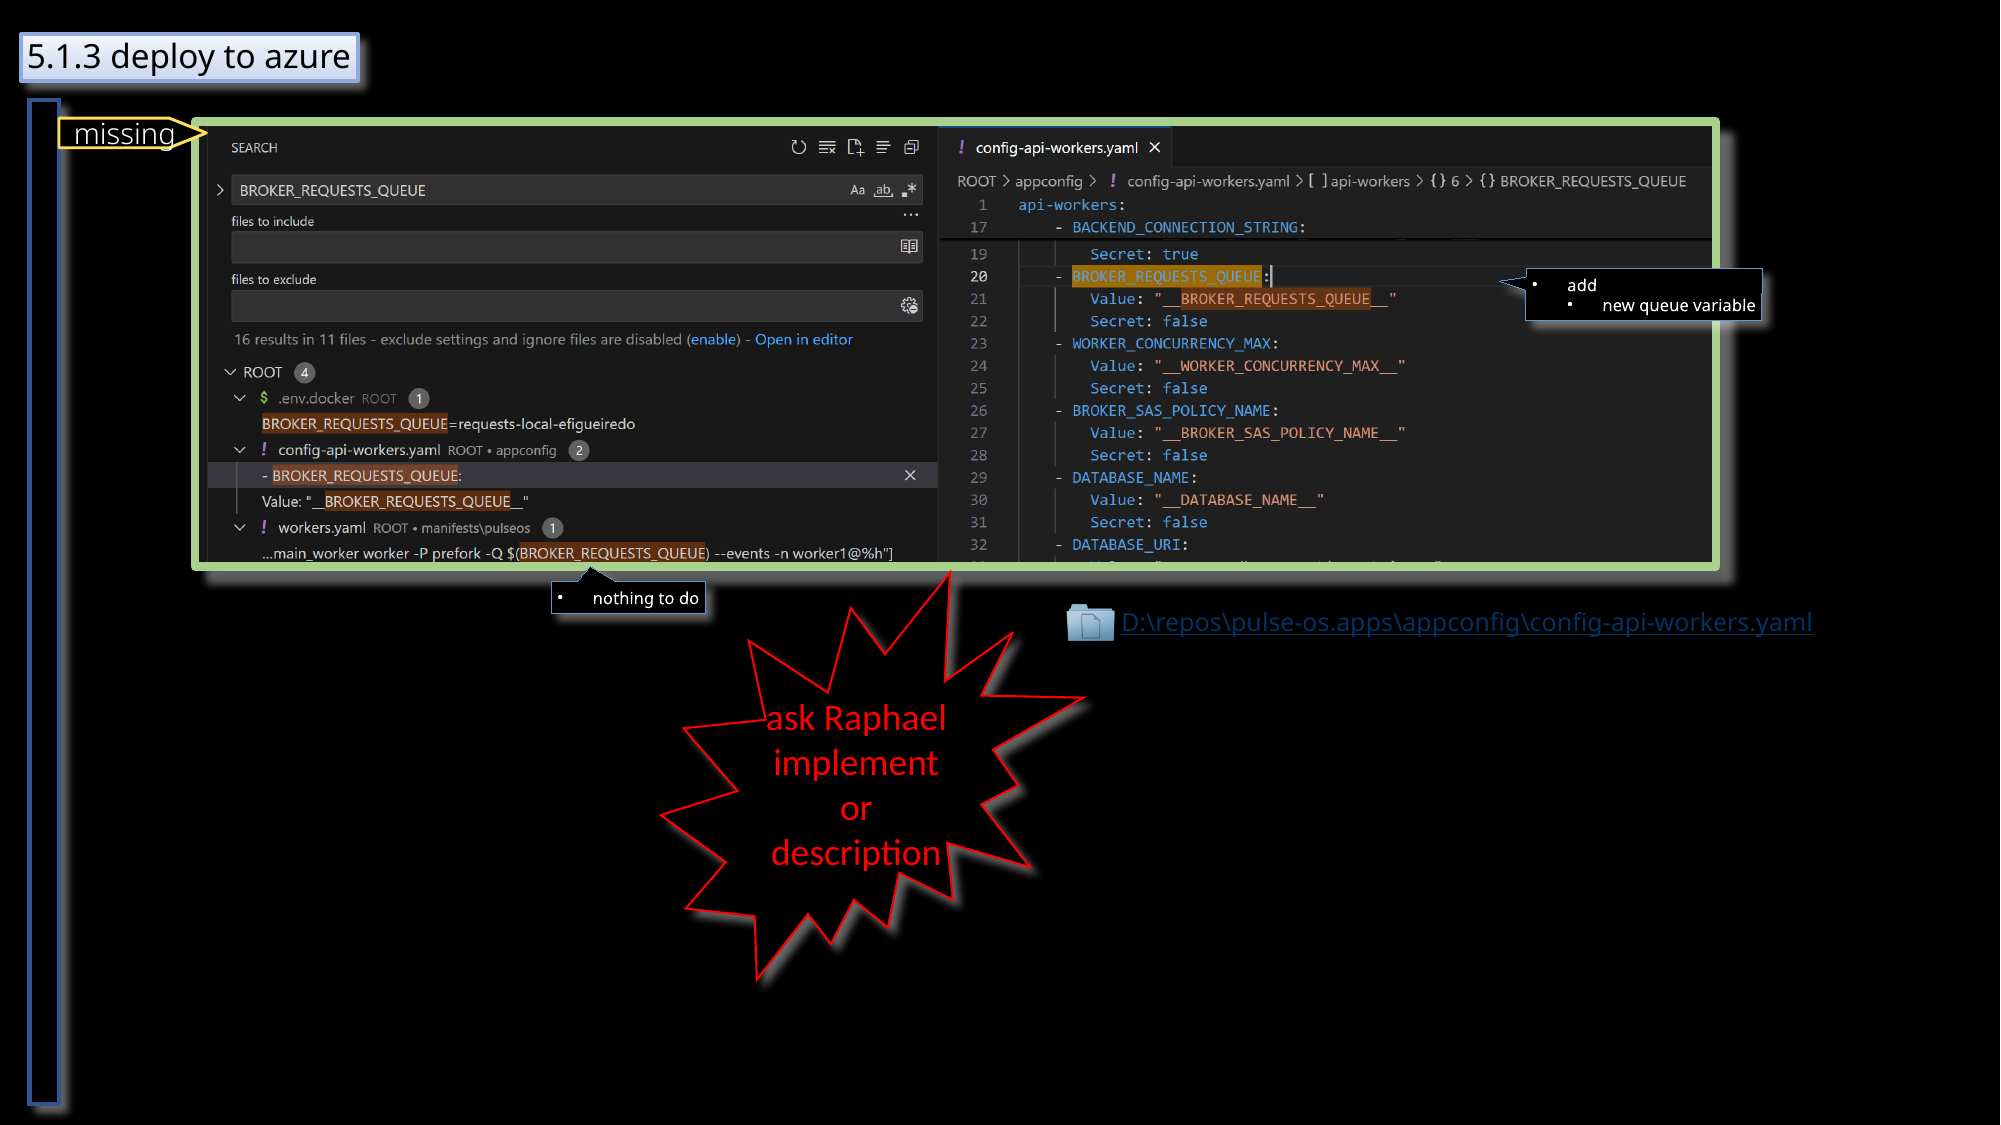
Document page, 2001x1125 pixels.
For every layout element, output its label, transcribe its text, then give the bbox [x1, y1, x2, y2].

text_box nothing to do [551, 566, 706, 614]
picture [1066, 597, 1115, 647]
text_box D:\repos\pulse-os.apps\appconfig\config-api-workers.yaml [1121, 606, 1814, 634]
title 5.1.3 deploy to azure [26, 34, 352, 81]
text_box add new queue variable [1499, 268, 1763, 321]
text_box ask Raphael implement or description [660, 572, 1084, 980]
picture [199, 125, 1712, 563]
text_box D:\repos\pulse-os.apps\appconfig\config-api-workers.yaml [1121, 635, 1814, 641]
text_box [29, 100, 60, 1105]
text_box missing [58, 118, 207, 148]
